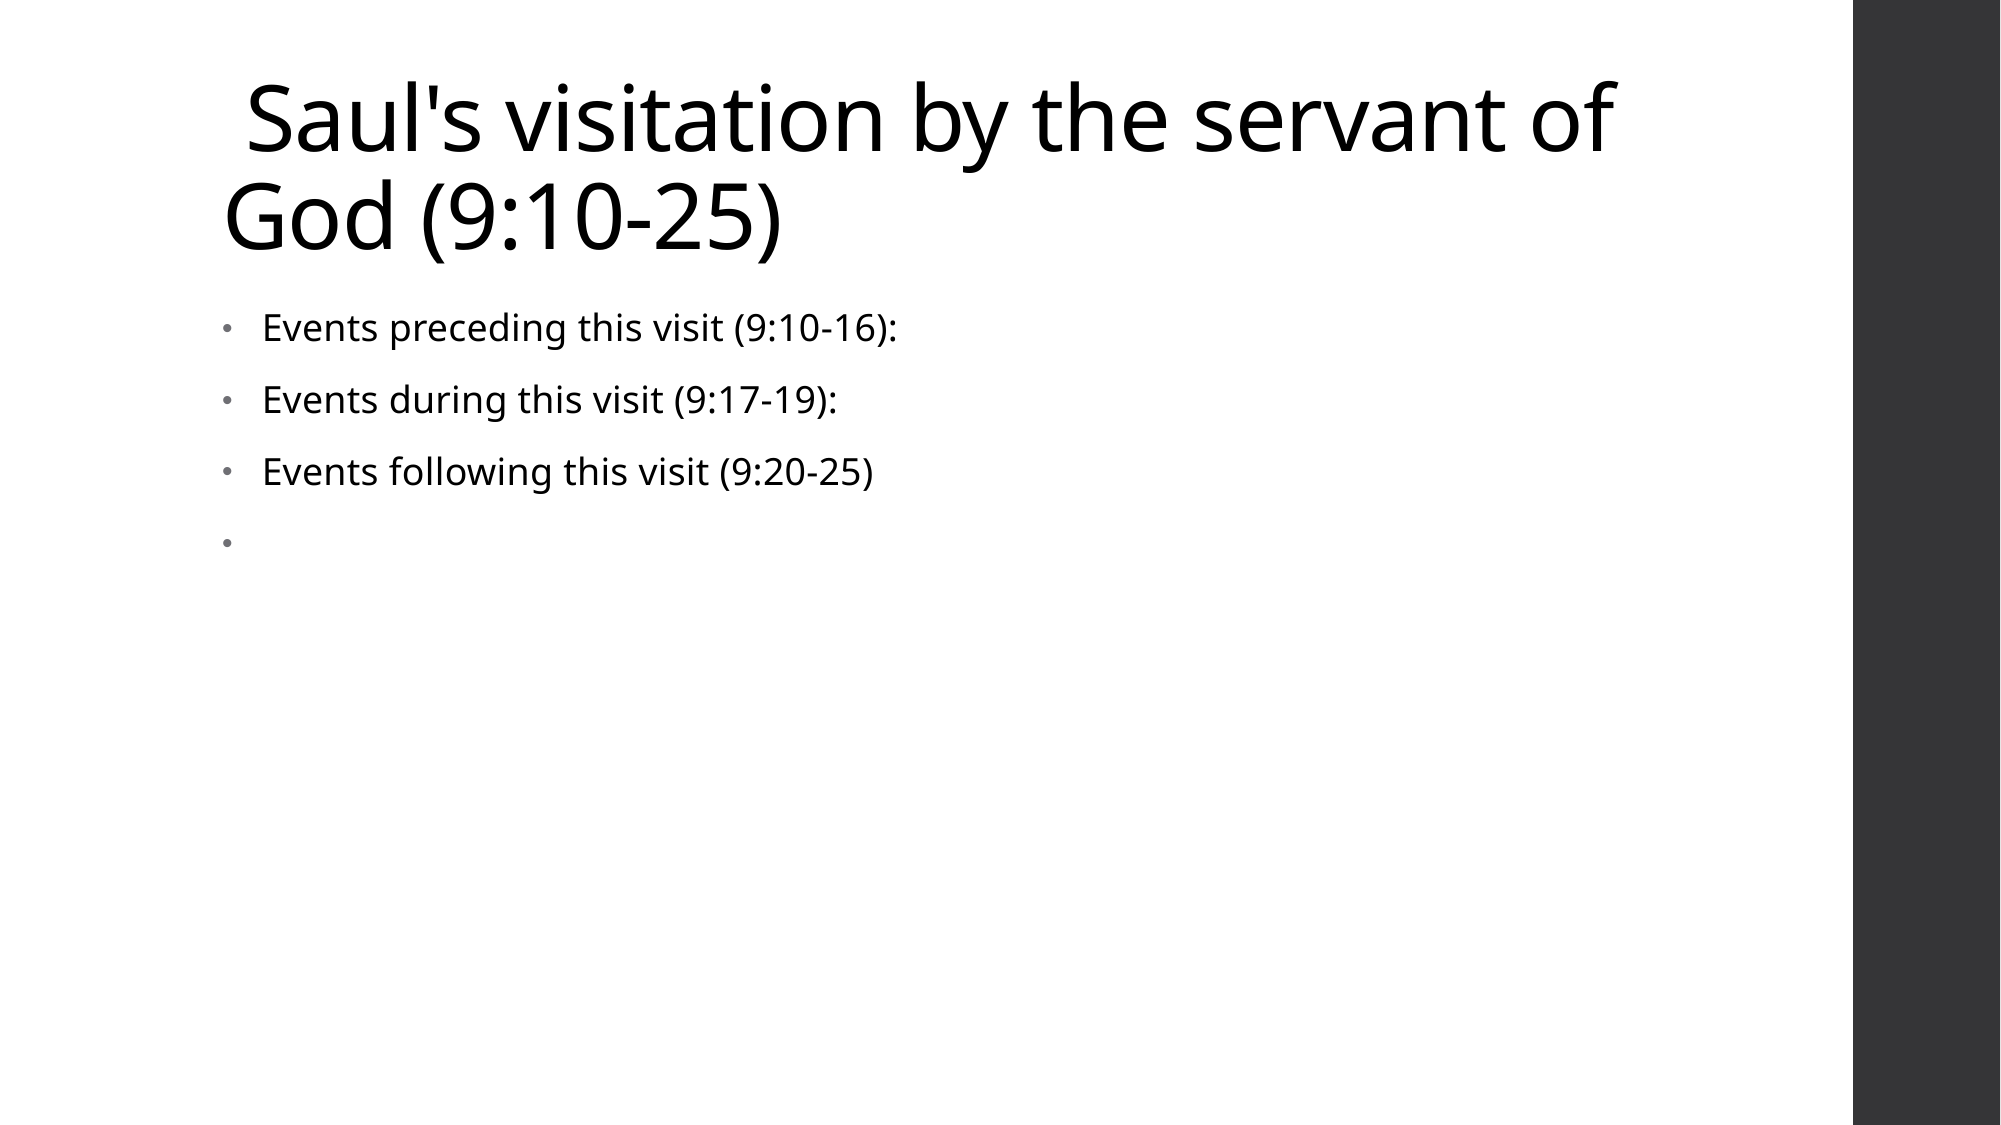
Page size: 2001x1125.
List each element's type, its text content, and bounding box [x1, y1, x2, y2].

list Events preceding this visit (9:10-16): Events during this visit (9:17-19): Events following this visit (9:20-25) [206, 299, 1617, 1014]
title Saul's visitation by the servant of God (9:10-25) [206, 60, 1797, 278]
